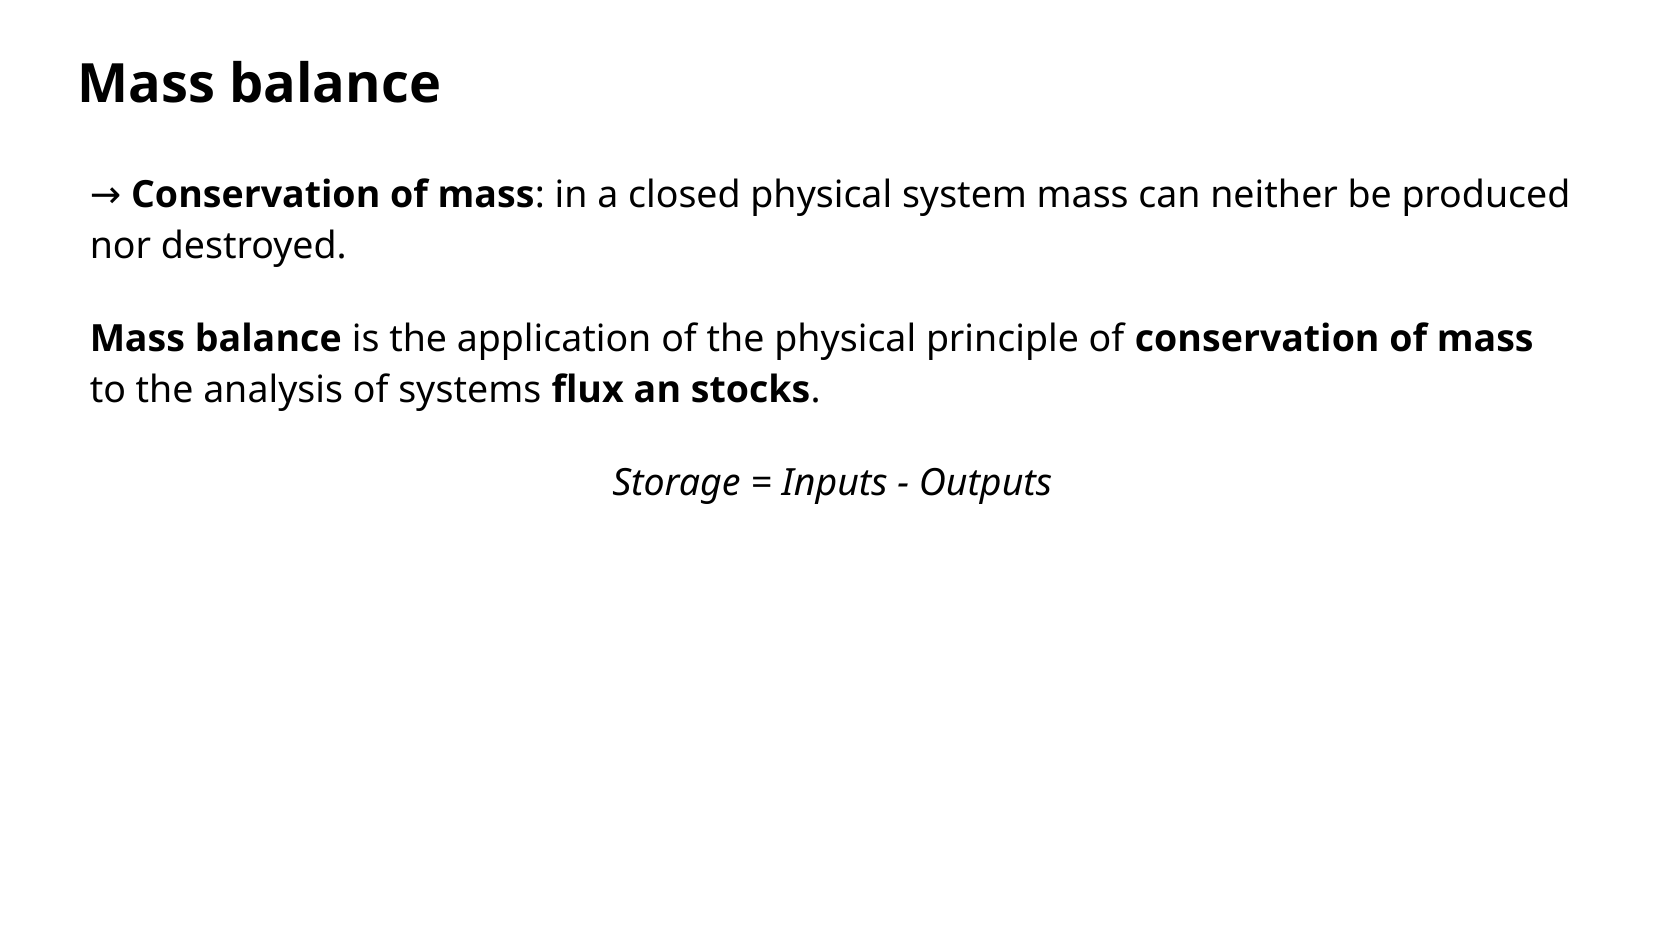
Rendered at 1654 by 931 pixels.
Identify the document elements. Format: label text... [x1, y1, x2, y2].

text_box → Conservation of mass: in a closed physical system mass can neither be produced nor destroyed. Mass balance is the application of the physical principle of conservation of mass to the analysis of systems flux an stocks. Storage = Inputs - Outputs [75, 159, 1591, 495]
text_box Mass balance [62, 36, 961, 121]
